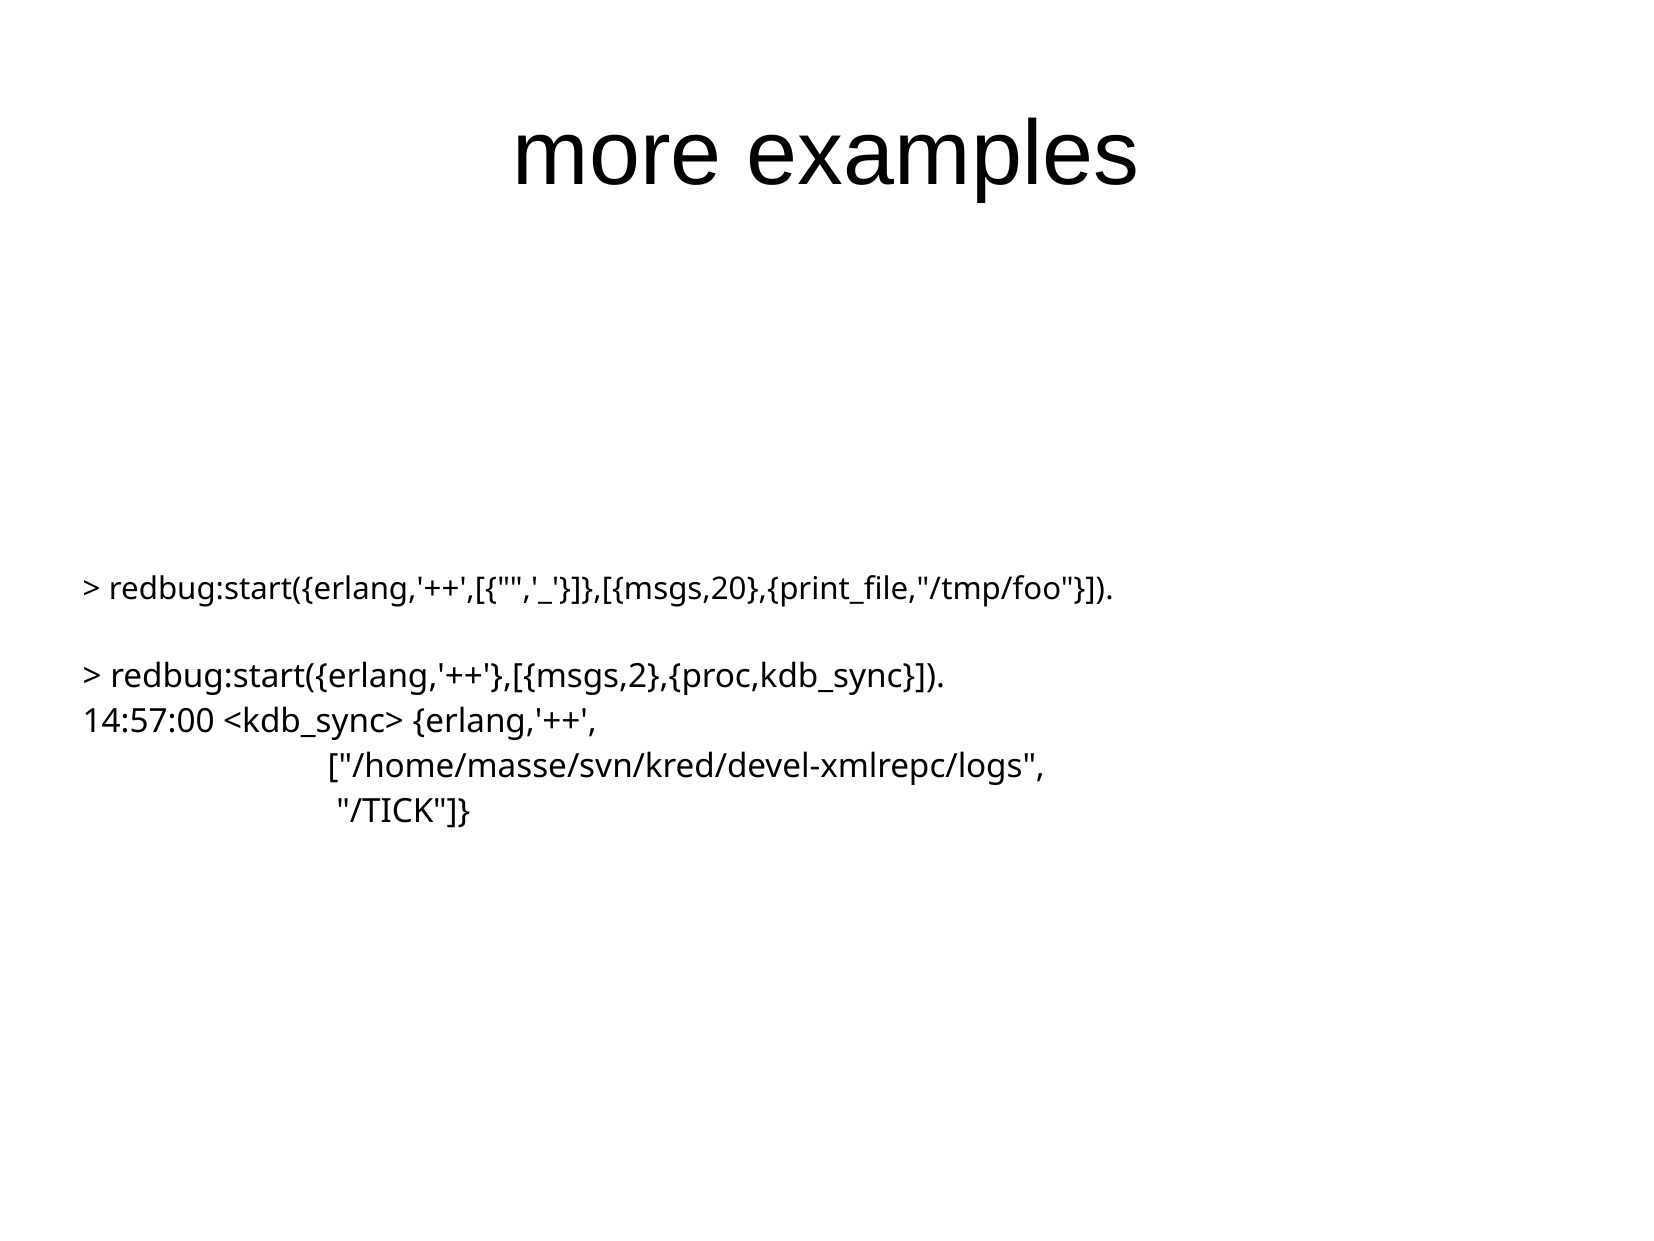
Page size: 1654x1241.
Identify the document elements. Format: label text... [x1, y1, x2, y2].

title more examples [82, 56, 1571, 250]
subtitle > redbug:start({erlang,'++',[{"",'_'}]},[{msgs,20},{print_file,"/tmp/foo"}]). > redbug:start({erlang,'++'},[{msgs,2},{proc,kdb_sync}]). 14:57:00 <kdb_sync> {erlang,'++', ["/home/masse/svn/kred/devel-xmlrepc/logs", "/TICK"]} [82, 297, 1571, 1102]
